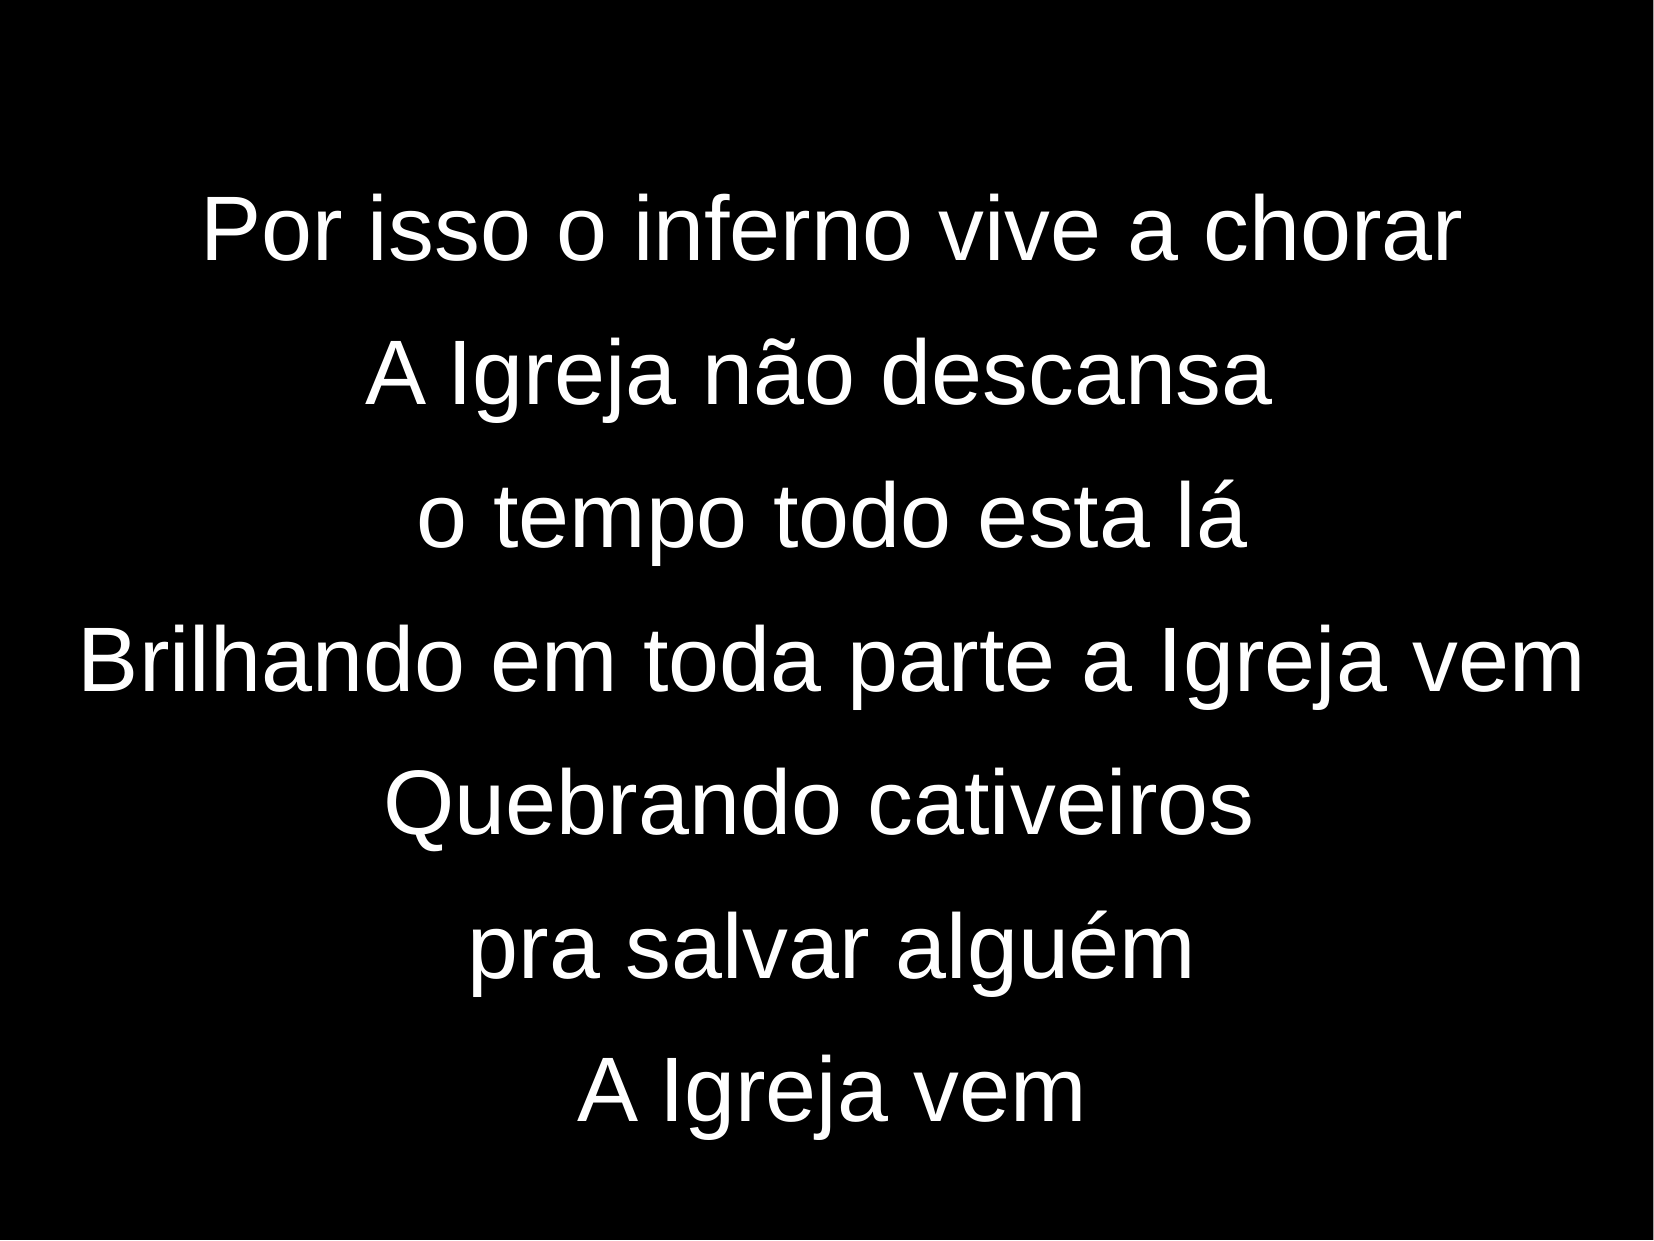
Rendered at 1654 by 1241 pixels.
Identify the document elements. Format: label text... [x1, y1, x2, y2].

text_box Por isso o inferno vive a chorar A Igreja não descansa o tempo todo esta lá Brilhando em toda parte a Igreja vem Quebrando cativeiros pra salvar alguém A Igreja vem [35, 129, 1630, 1111]
